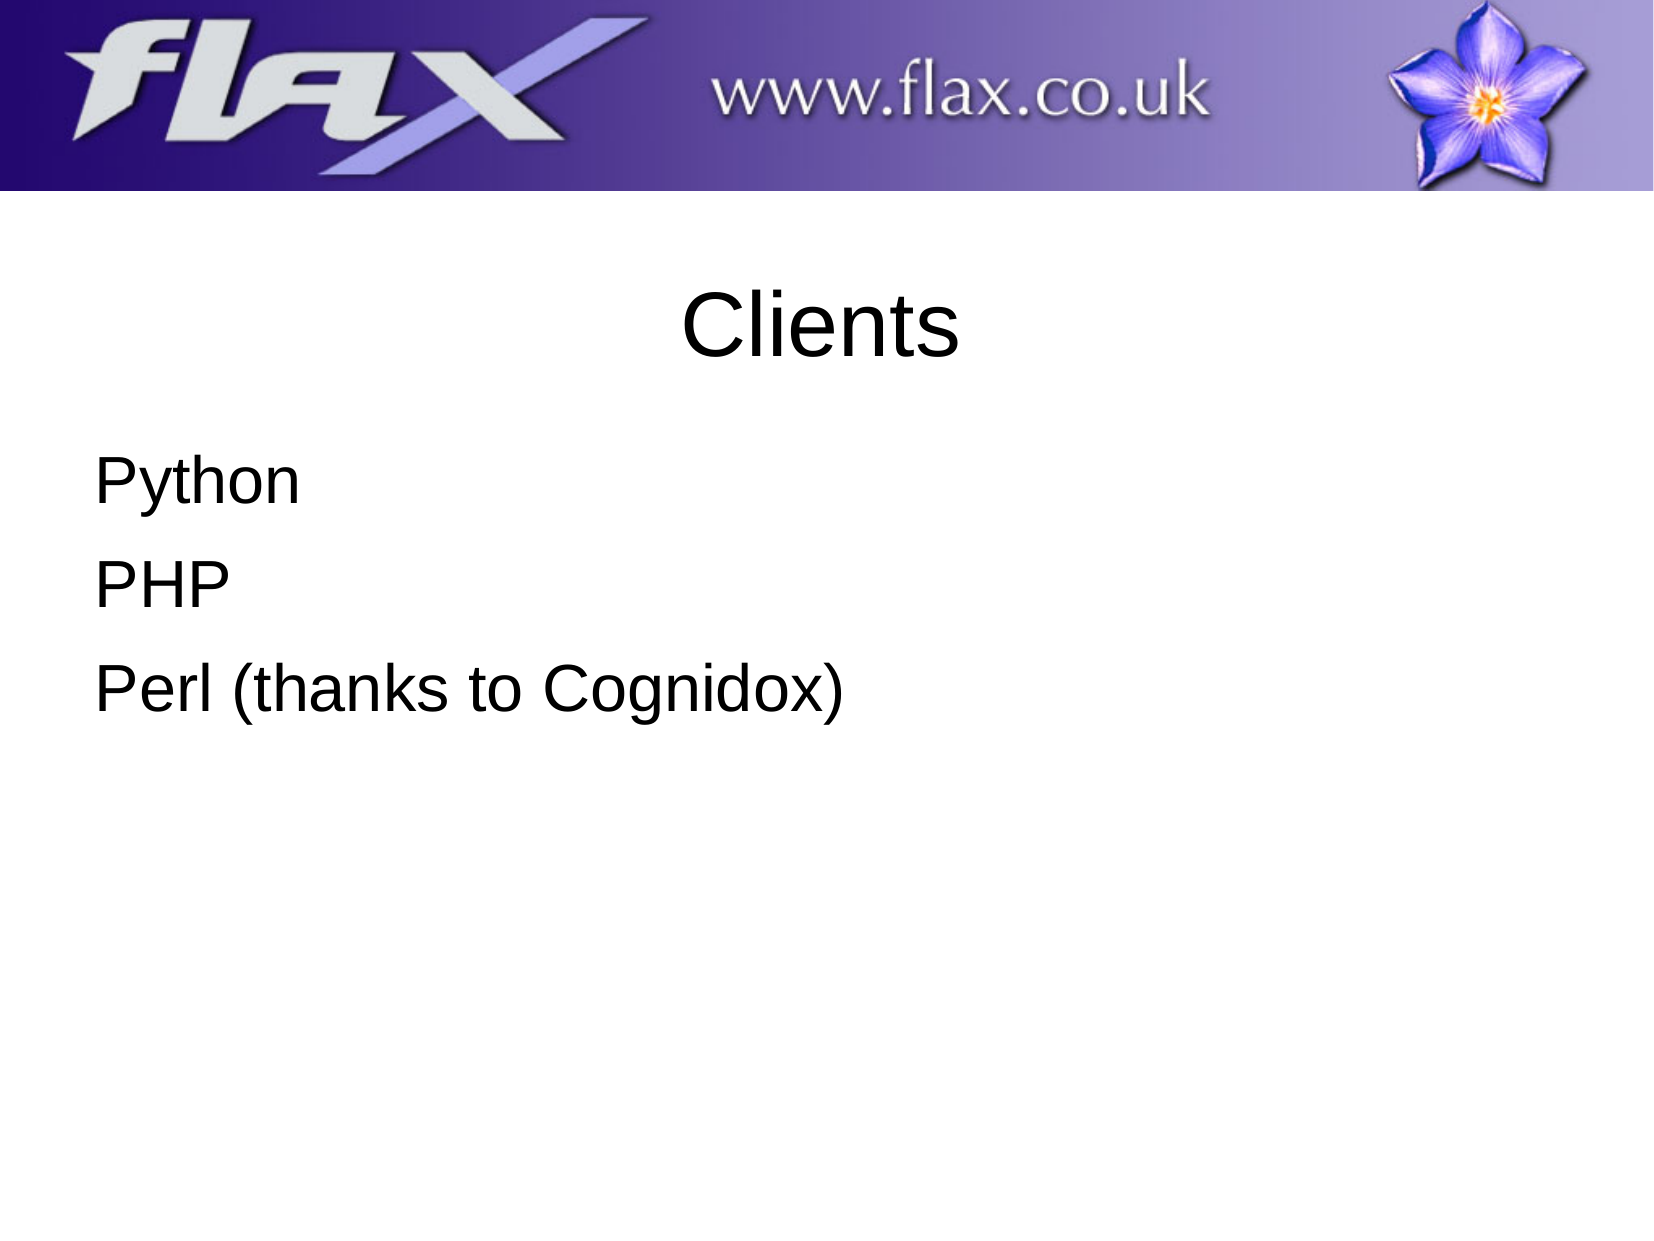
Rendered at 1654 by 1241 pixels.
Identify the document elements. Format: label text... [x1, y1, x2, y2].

picture [0, 0, 1654, 191]
title Clients [76, 236, 1565, 414]
list Python PHP Perl (thanks to Cognidox) [76, 442, 1565, 1094]
